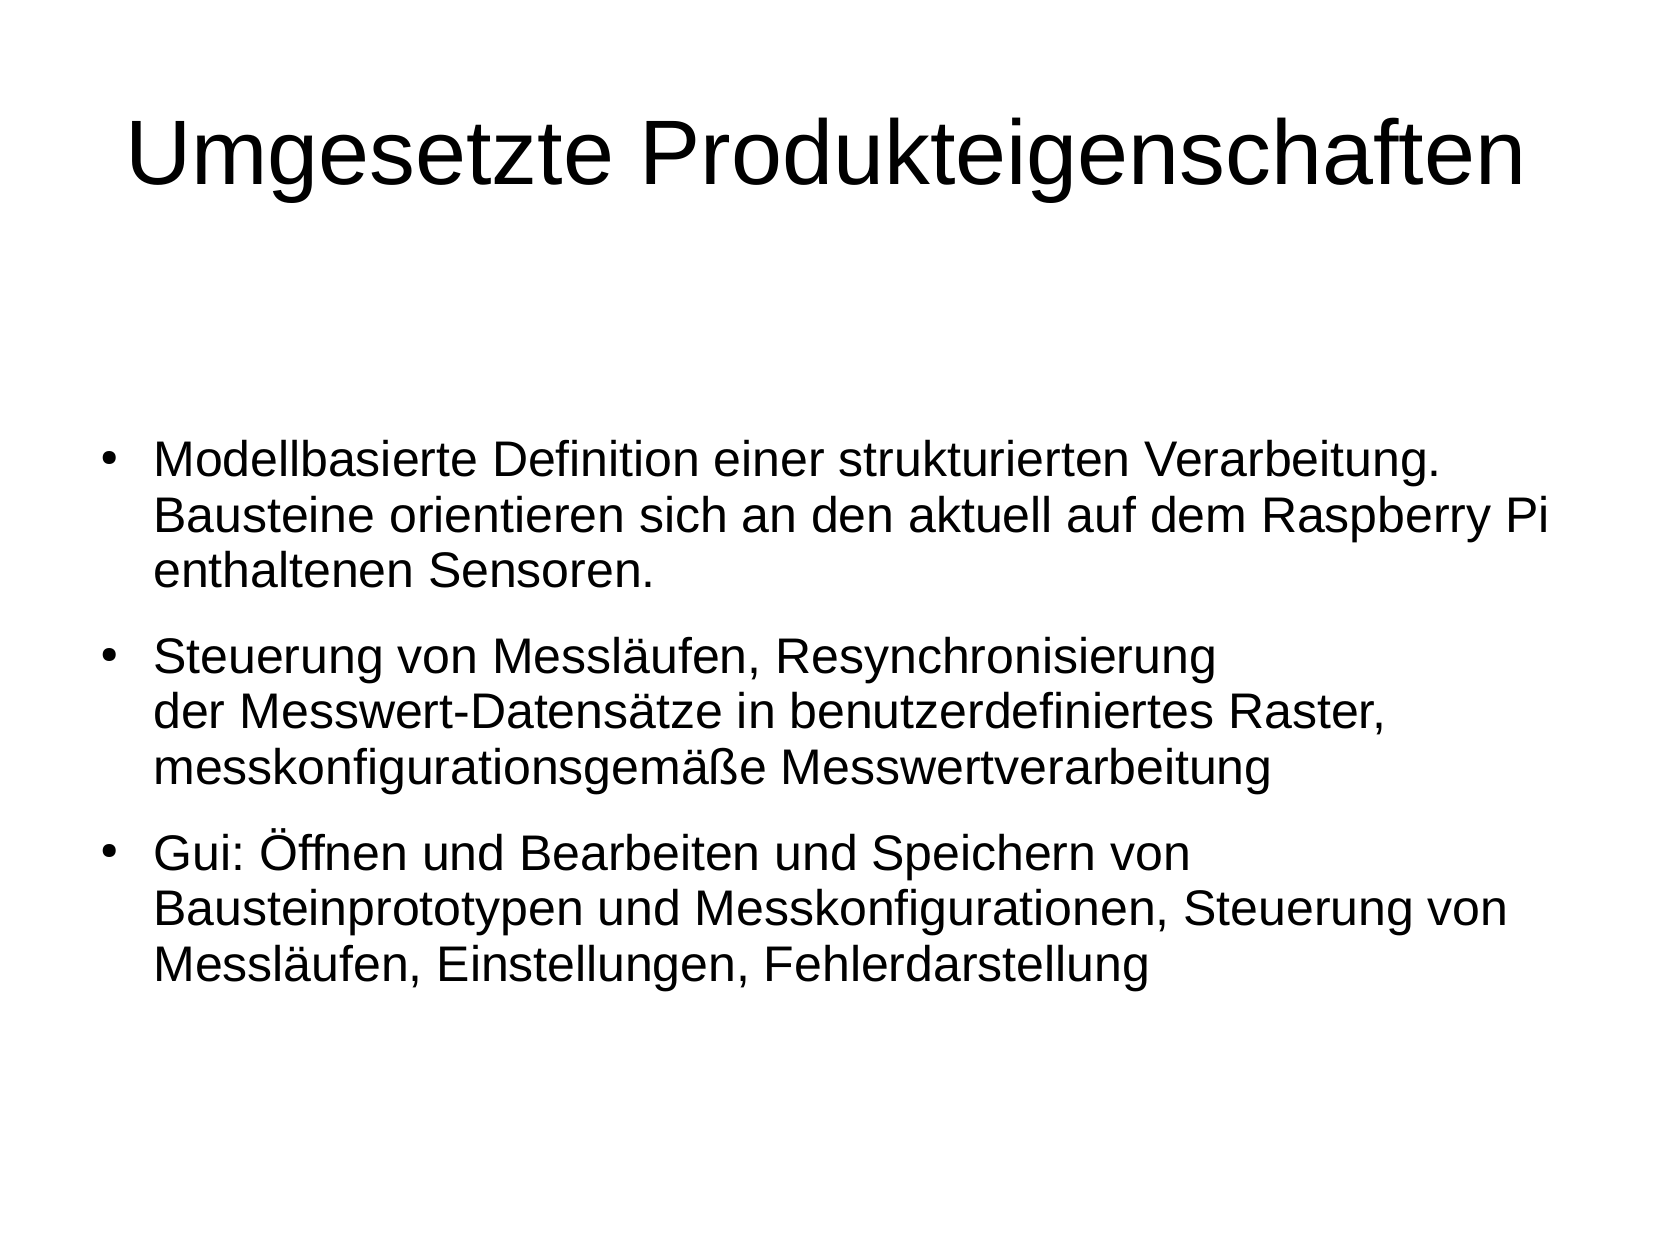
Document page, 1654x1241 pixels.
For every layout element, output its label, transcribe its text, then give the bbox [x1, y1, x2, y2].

title Umgesetzte Produkteigenschaften [82, 49, 1571, 257]
list Modellbasierte Definition einer strukturierten Verarbeitung. Bausteine orientieren sich an den aktuell auf dem Raspberry Pi enthaltenen Sensoren. Steuerung von Messläufen, Resynchronisierung der Messwert-Datensätze in benutzerdefiniertes Raster, messkonfigurationsgemäße Messwertverarbeitung Gui: Öffnen und Bearbeiten und Speichern von Bausteinprototypen und Messkonfigurationen, Steuerung von Messläufen, Einstellungen, Fehlerdarstellung [82, 290, 1571, 1010]
